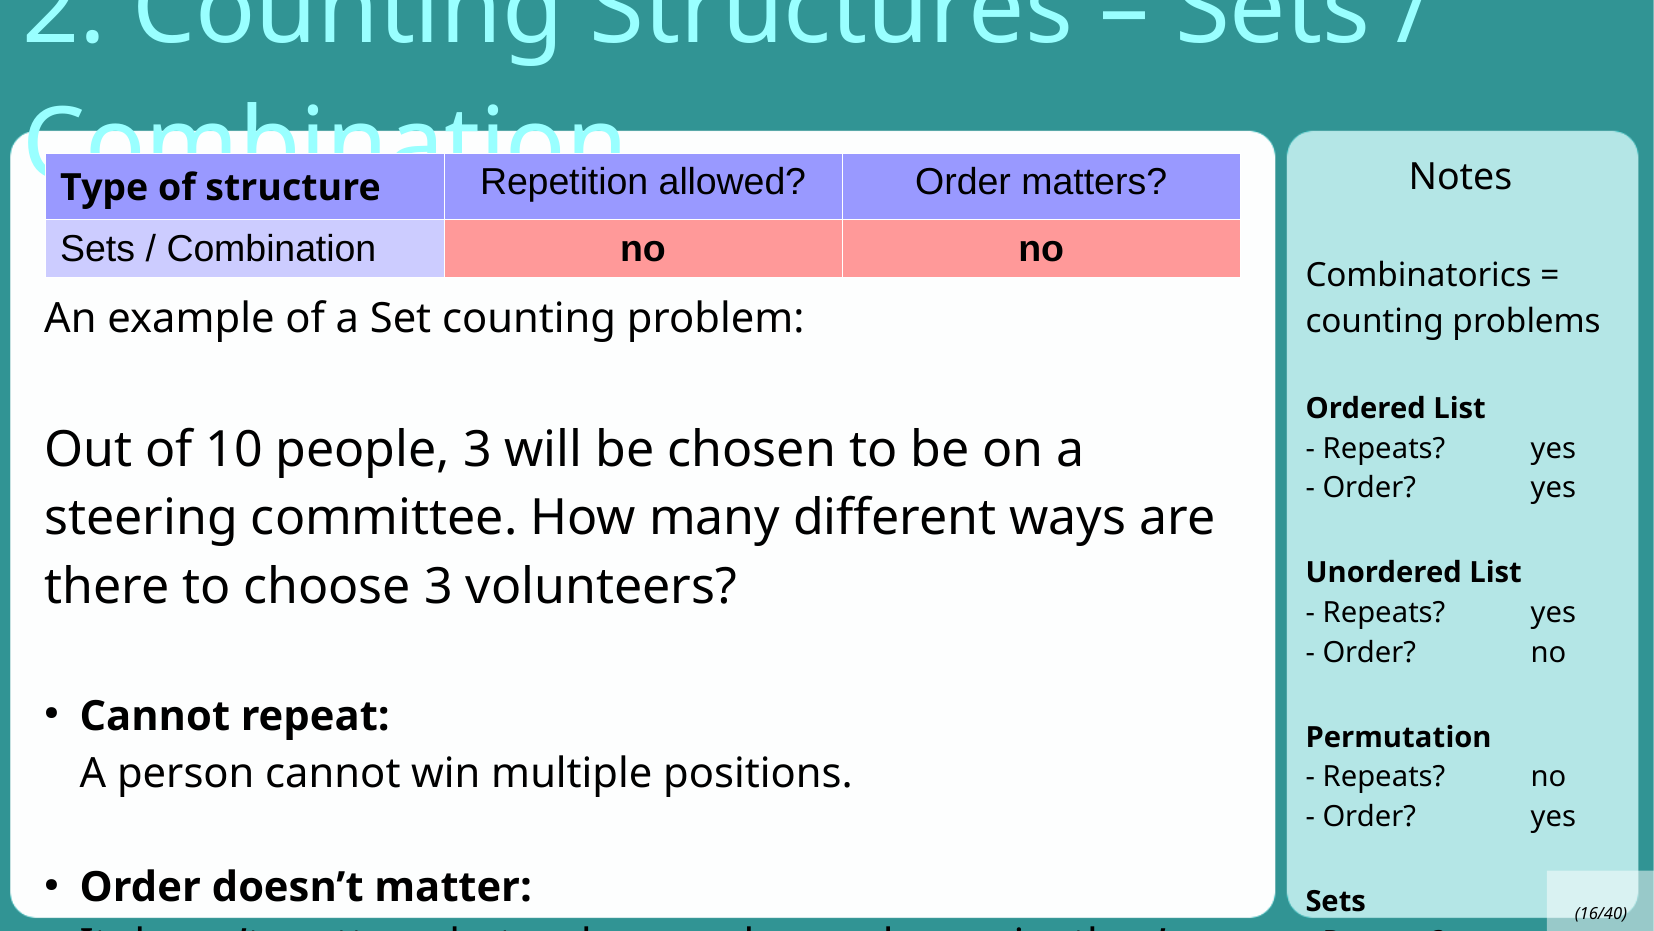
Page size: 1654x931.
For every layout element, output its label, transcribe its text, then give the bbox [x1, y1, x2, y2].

table_header Order matters? [843, 154, 1240, 219]
table_cell no [445, 220, 842, 277]
table_cell no [843, 220, 1240, 277]
text_box (<number>/40) [1546, 877, 1654, 931]
title 2. Counting Structures – Sets / Combination [22, 0, 1632, 172]
text_box An example of a Set counting problem: Out of 10 people, 3 will be chosen to be on a steering committee. How many different ways are there to choose 3 volunteers? Cannot repeat: A person cannot win multiple positions. Order doesn’t matter: It doesn’t matter what order people are chosen in, they’re still part of the committee. [44, 287, 1257, 897]
table_header Repetition allowed? [445, 154, 842, 219]
text_box Notes Combinatorics = counting problems Ordered List - Repeats? yes - Order? yes Unordered List - Repeats? yes - Order? no Permutation - Repeats? no - Order? yes Sets - Repeats? no - Order? no [1290, 141, 1631, 858]
table_cell Sets / Combination [46, 220, 444, 277]
picture [0, 0, 1654, 931]
table_header Type of structure [46, 154, 444, 219]
